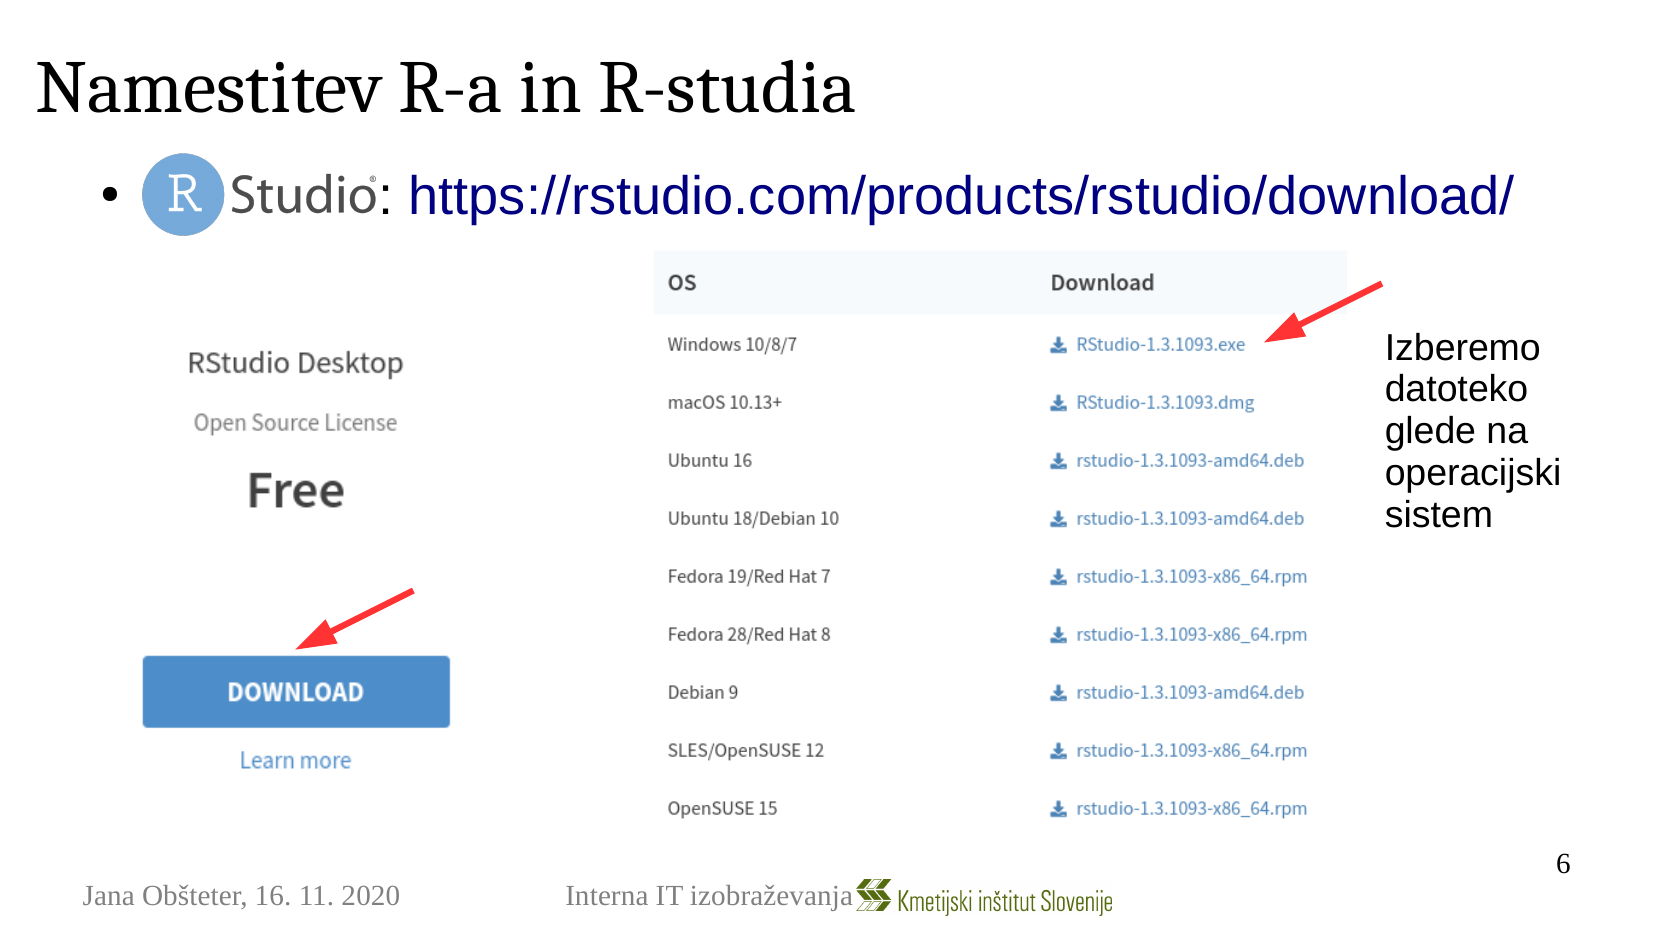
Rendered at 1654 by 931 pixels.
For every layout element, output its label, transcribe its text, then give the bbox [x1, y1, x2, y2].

picture [141, 153, 377, 236]
title Namestitev R-a in R-studia [35, 21, 1524, 154]
text_box Izberemo datoteko glede na operacijski sistem [1370, 318, 1654, 544]
list : https://rstudio.com/products/rstudio/download/ [82, 165, 1571, 758]
picture [856, 879, 1112, 916]
picture [82, 295, 480, 800]
picture [643, 247, 1347, 839]
